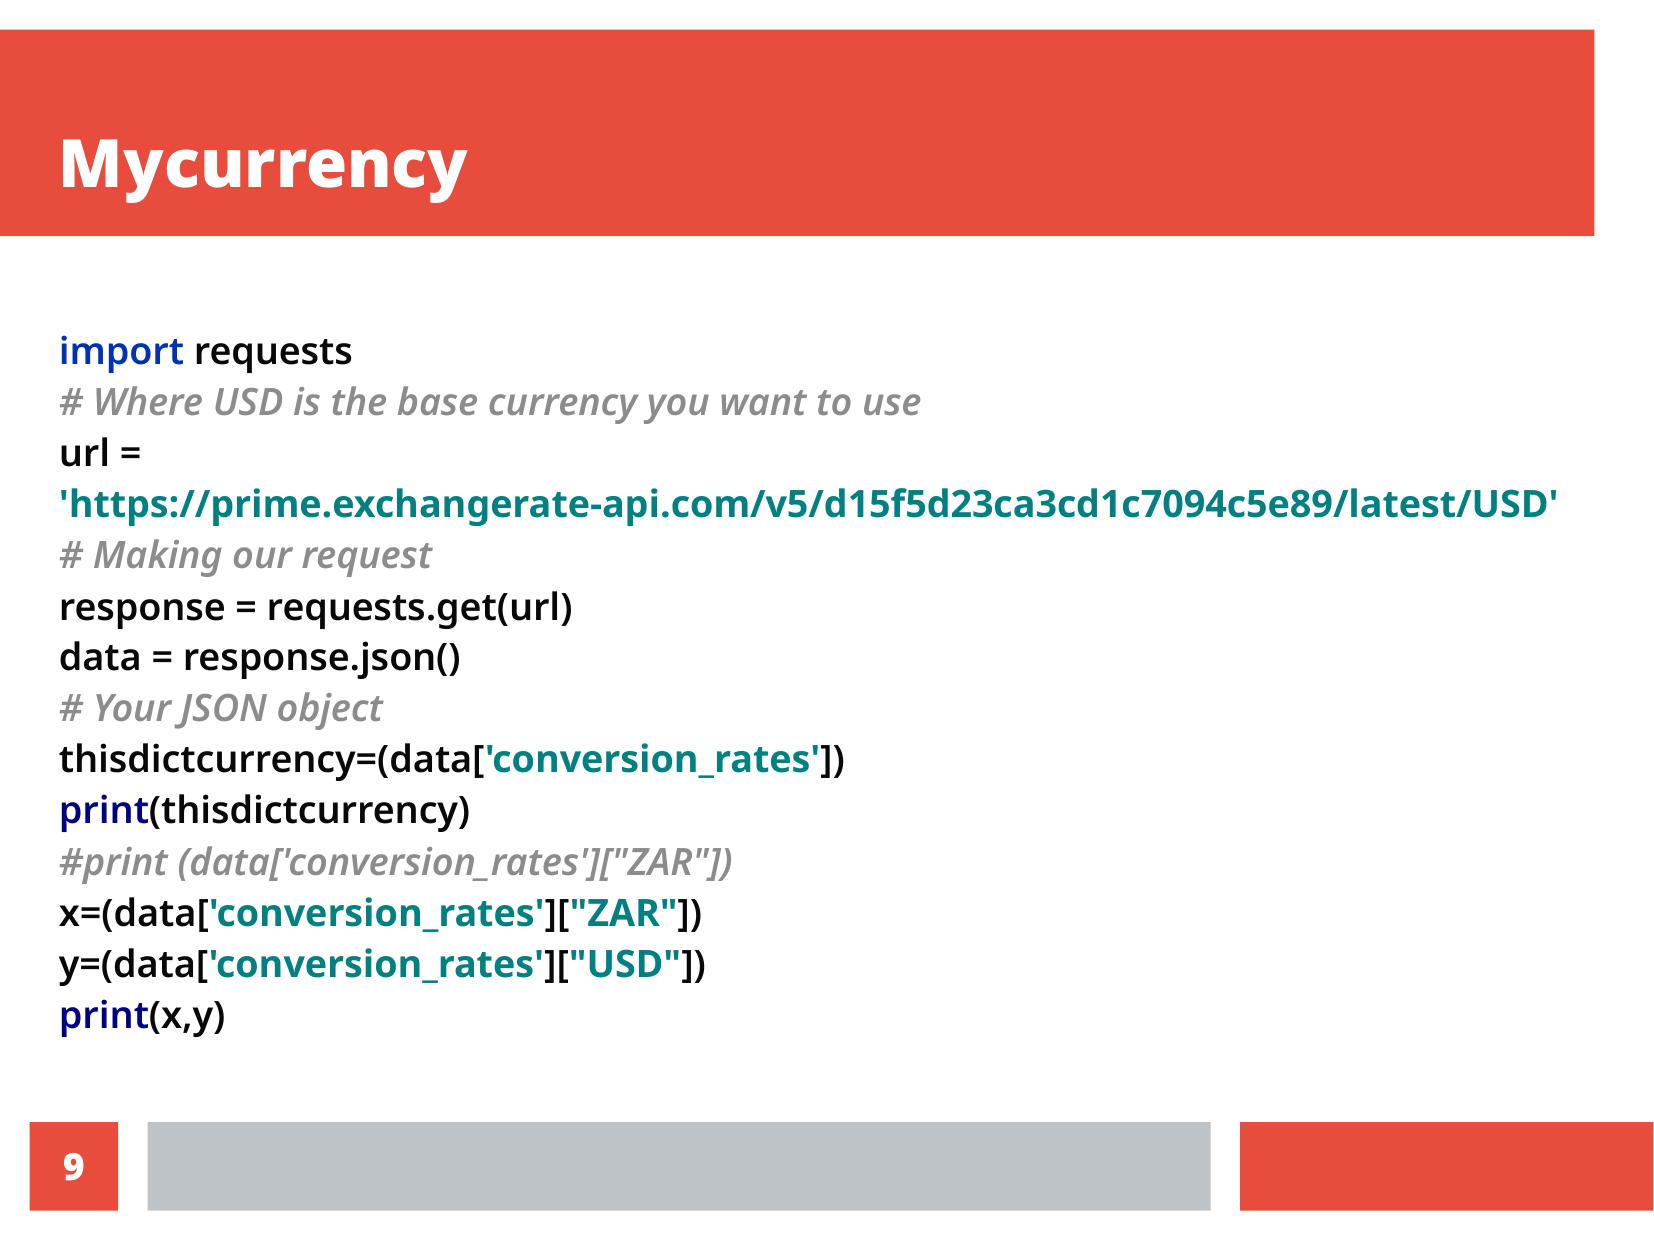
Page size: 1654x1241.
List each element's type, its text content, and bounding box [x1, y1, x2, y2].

title Mycurrency [59, 59, 1595, 207]
list import requests # Where USD is the base currency you want to use url = 'https://prime.exchangerate-api.com/v5/d15f5d23ca3cd1c7094c5e89/latest/USD' # Making our request response = requests.get(url) data = response.json() # Your JSON object thisdictcurrency=(data['conversion_rates']) print(thisdictcurrency) #print (data['conversion_rates']["ZAR"]) x=(data['conversion_rates']["ZAR"]) y=(data['conversion_rates']["USD"]) print(x,y) [59, 324, 1565, 1093]
